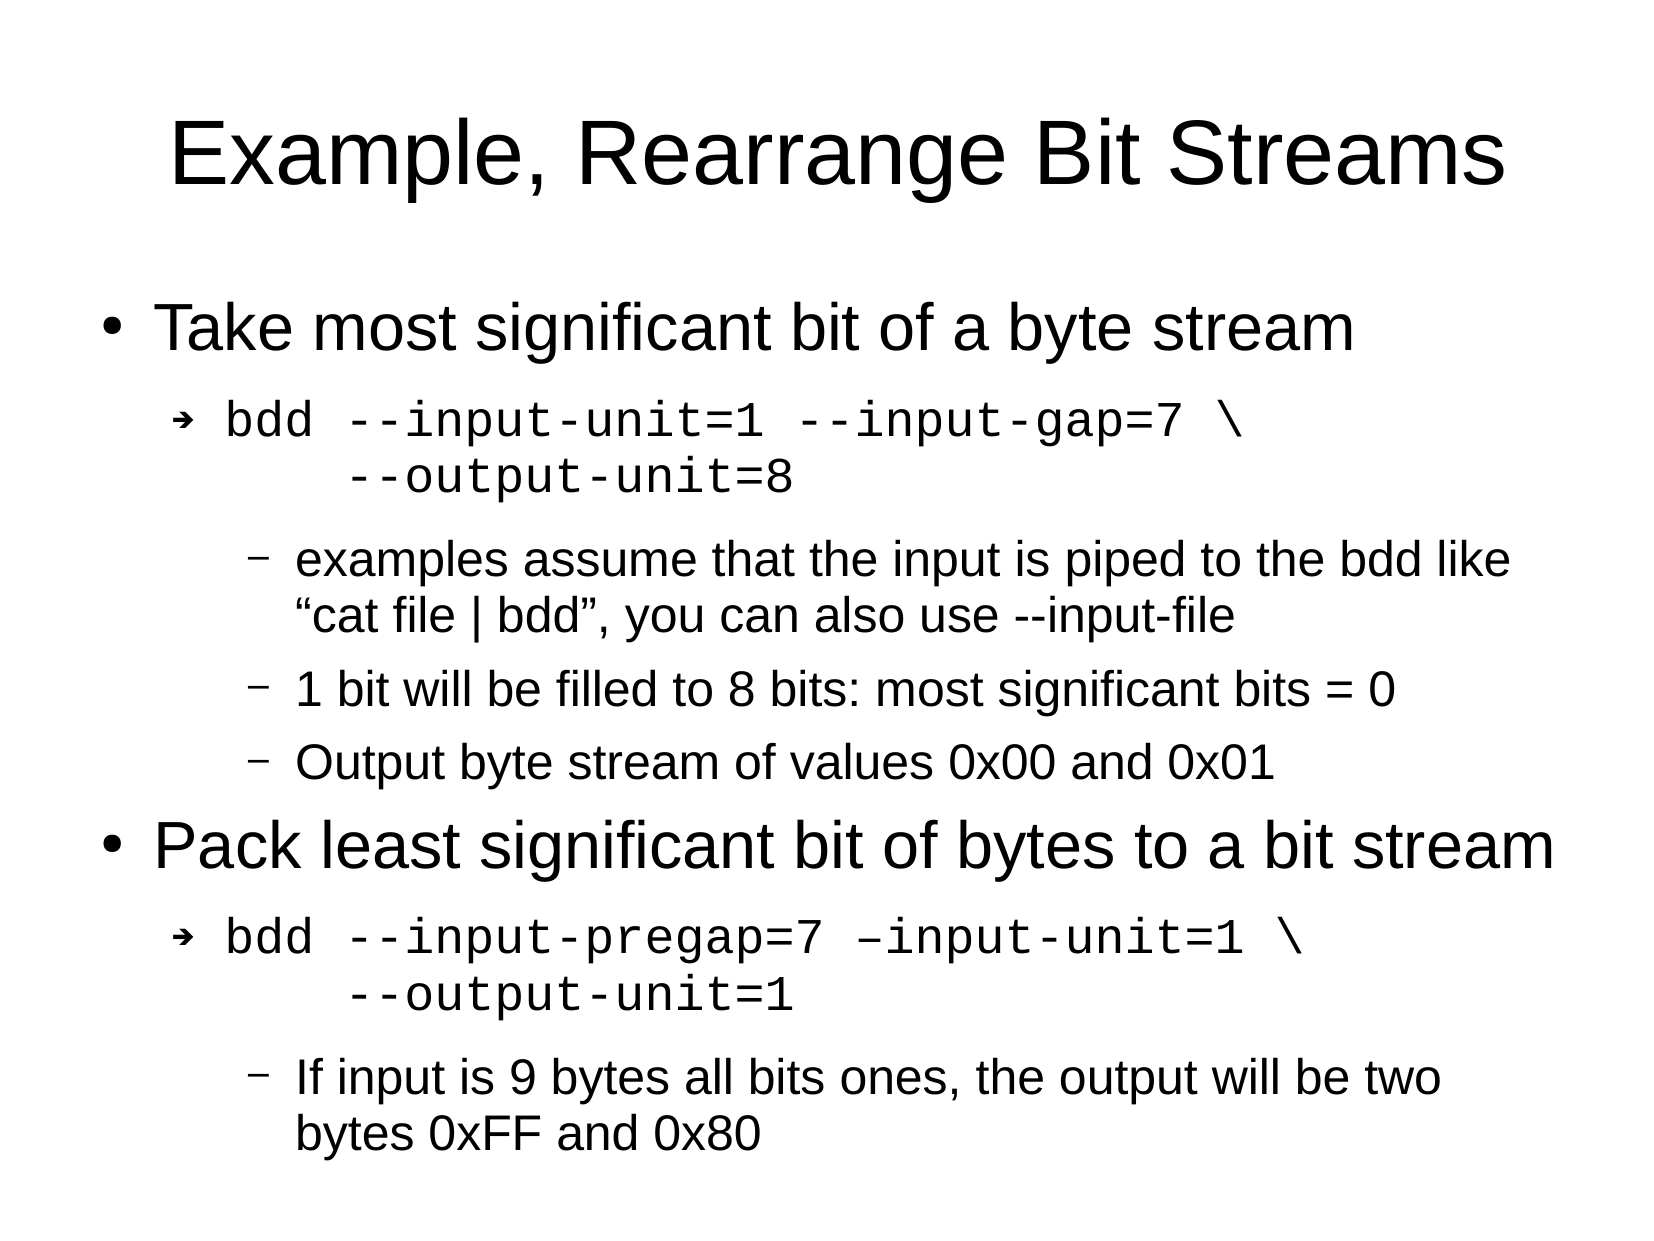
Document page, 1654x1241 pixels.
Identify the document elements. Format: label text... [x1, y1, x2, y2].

title Example, Rearrange Bit Streams [82, 56, 1596, 250]
list Take most significant bit of a byte stream bdd --input-unit=1 --input-gap=7 \ --output-unit=8 examples assume that the input is piped to the bdd like “cat file | bdd”, you can also use --input-file 1 bit will be filled to 8 bits: most significant bits = 0 Output byte stream of values 0x00 and 0x01 Pack least significant bit of bytes to a bit stream bdd --input-pregap=7 –input-unit=1 \ --output-unit=1 If input is 9 bytes all bits ones, the output will be two bytes 0xFF and 0x80 [82, 290, 1571, 1172]
